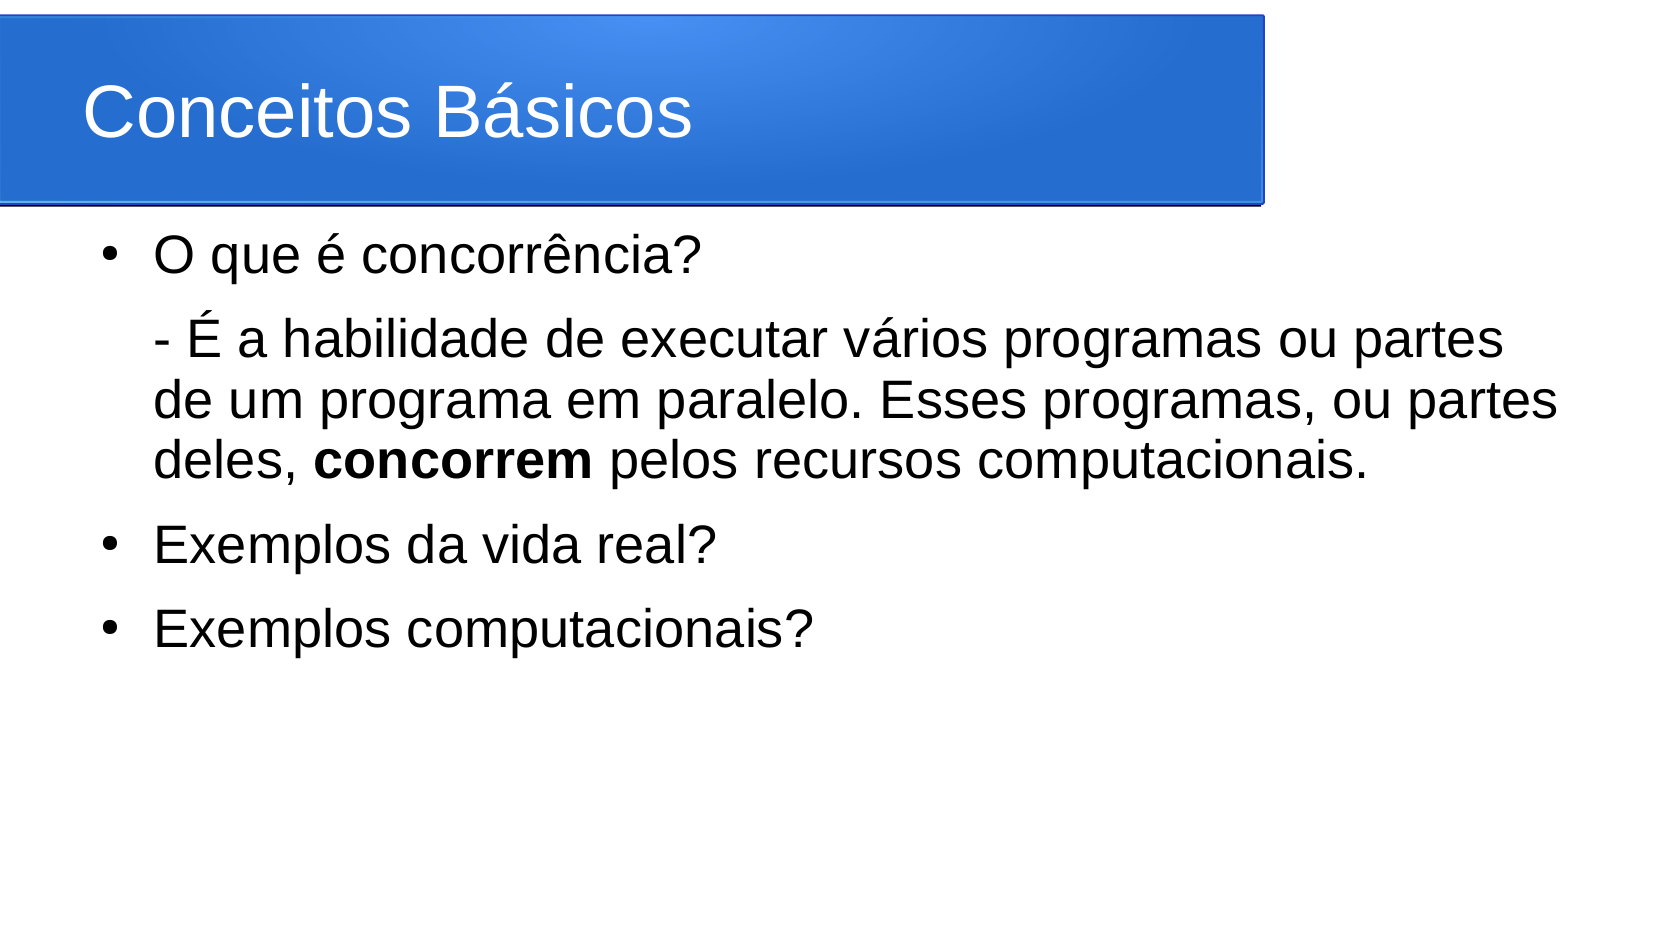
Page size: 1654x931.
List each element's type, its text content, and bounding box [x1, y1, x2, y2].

list O que é concorrência? - É a habilidade de executar vários programas ou partes de um programa em paralelo. Esses programas, ou partes deles, concorrem pelos recursos computacionais. Exemplos da vida real? Exemplos computacionais? [82, 224, 1571, 764]
title Conceitos Básicos [82, 35, 1235, 189]
